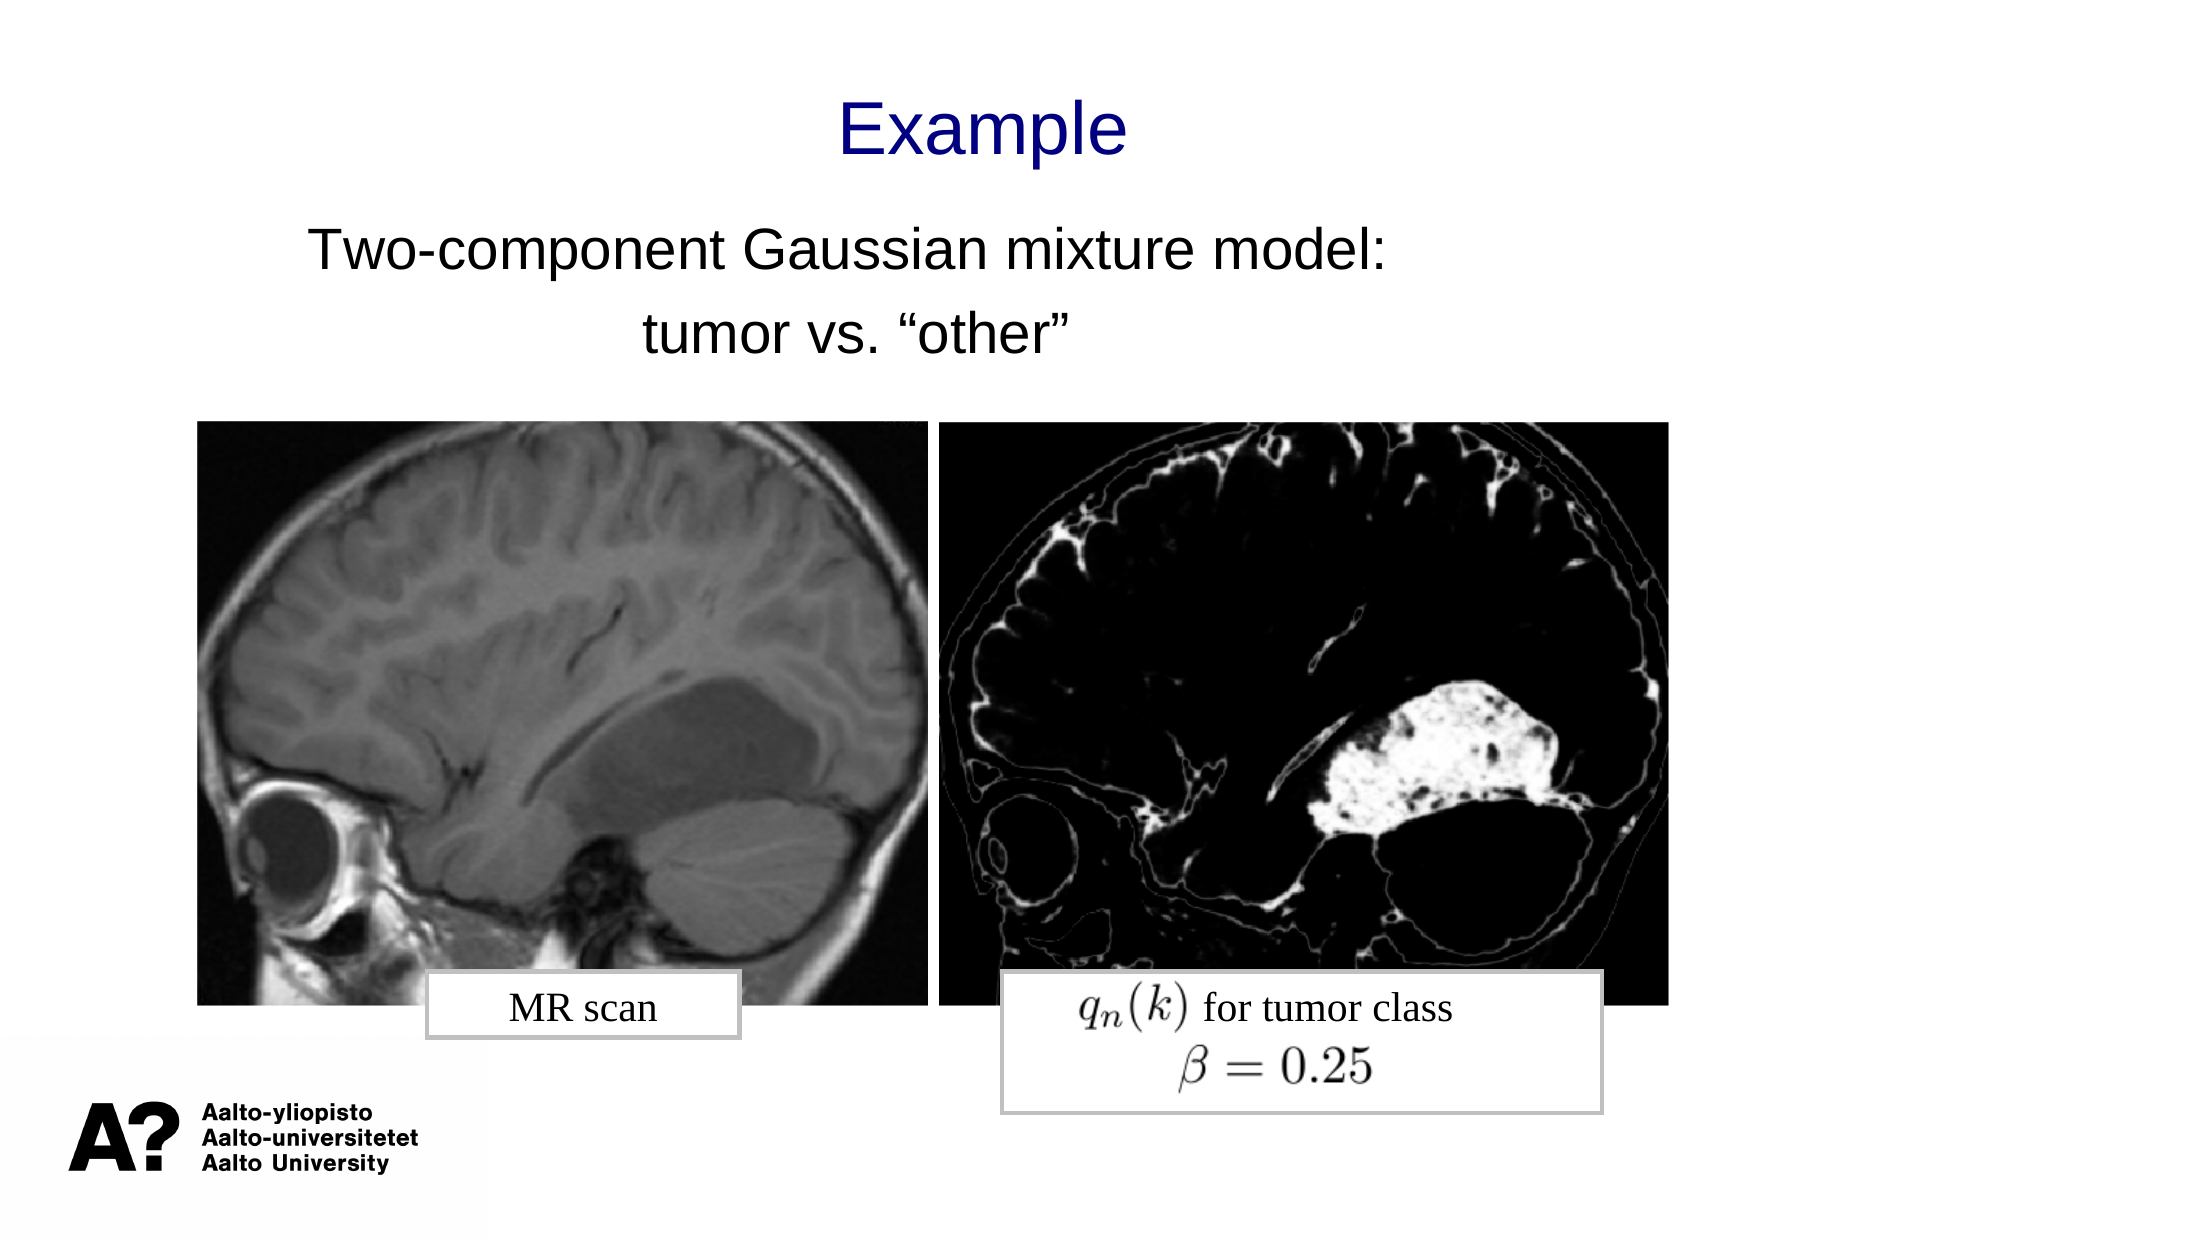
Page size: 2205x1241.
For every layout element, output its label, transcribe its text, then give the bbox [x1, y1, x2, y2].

picture [0, 1035, 488, 1239]
title Example [326, 65, 1640, 179]
text_box for tumor class [1001, 971, 1603, 1113]
picture [1075, 978, 1191, 1033]
text_box Two-component Gaussian mixture model: tumor vs. “other” [293, 203, 1626, 523]
picture [1168, 1034, 1379, 1100]
picture [196, 420, 928, 1007]
picture [939, 421, 1670, 1007]
text_box MR scan [426, 971, 740, 1038]
